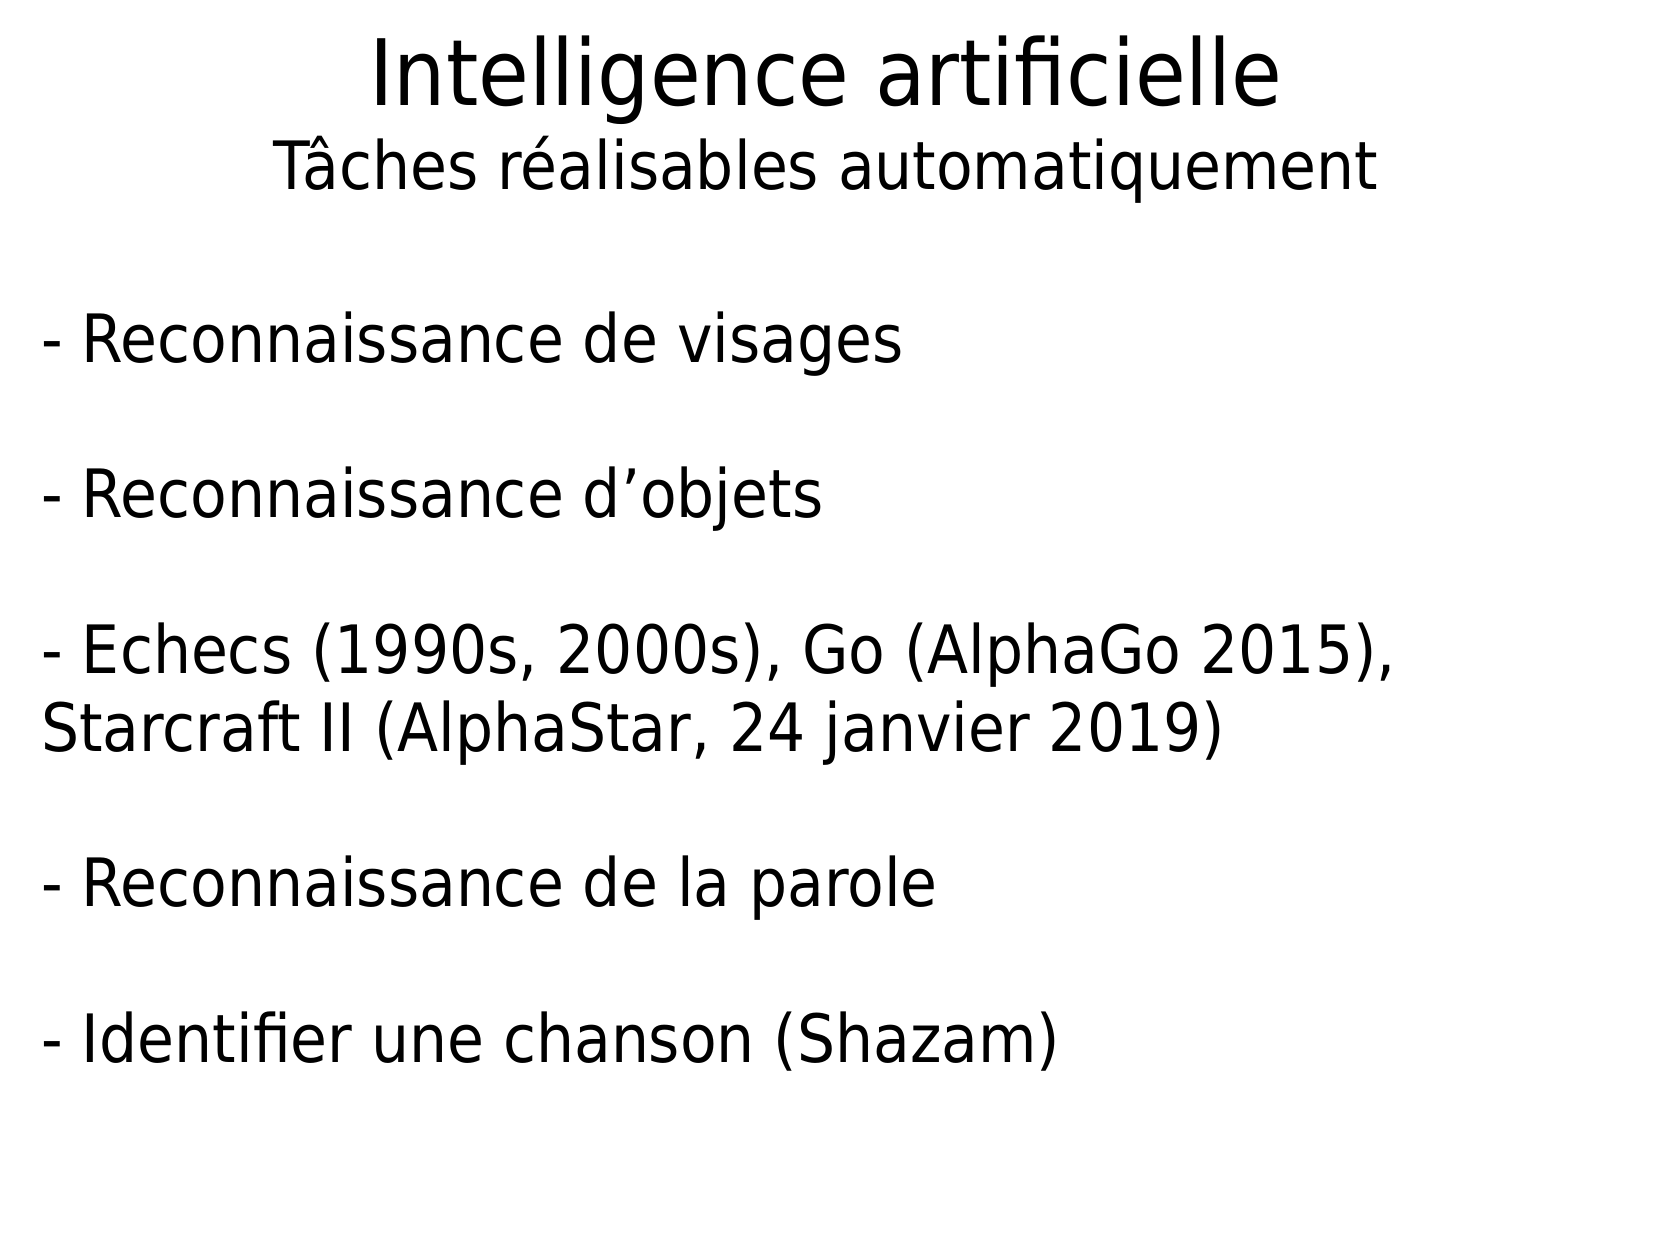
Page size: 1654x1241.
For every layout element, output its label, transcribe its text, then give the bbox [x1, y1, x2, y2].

title Intelligence artificielle Tâches réalisables automatiquement [41, 12, 1613, 214]
title - Reconnaissance de visages - Reconnaissance d’objets - Echecs (1990s, 2000s), Go (AlphaGo 2015), Starcraft II (AlphaStar, 24 janvier 2019) - Reconnaissance de la parole - Identifier une chanson (Shazam) [41, 222, 1613, 1183]
